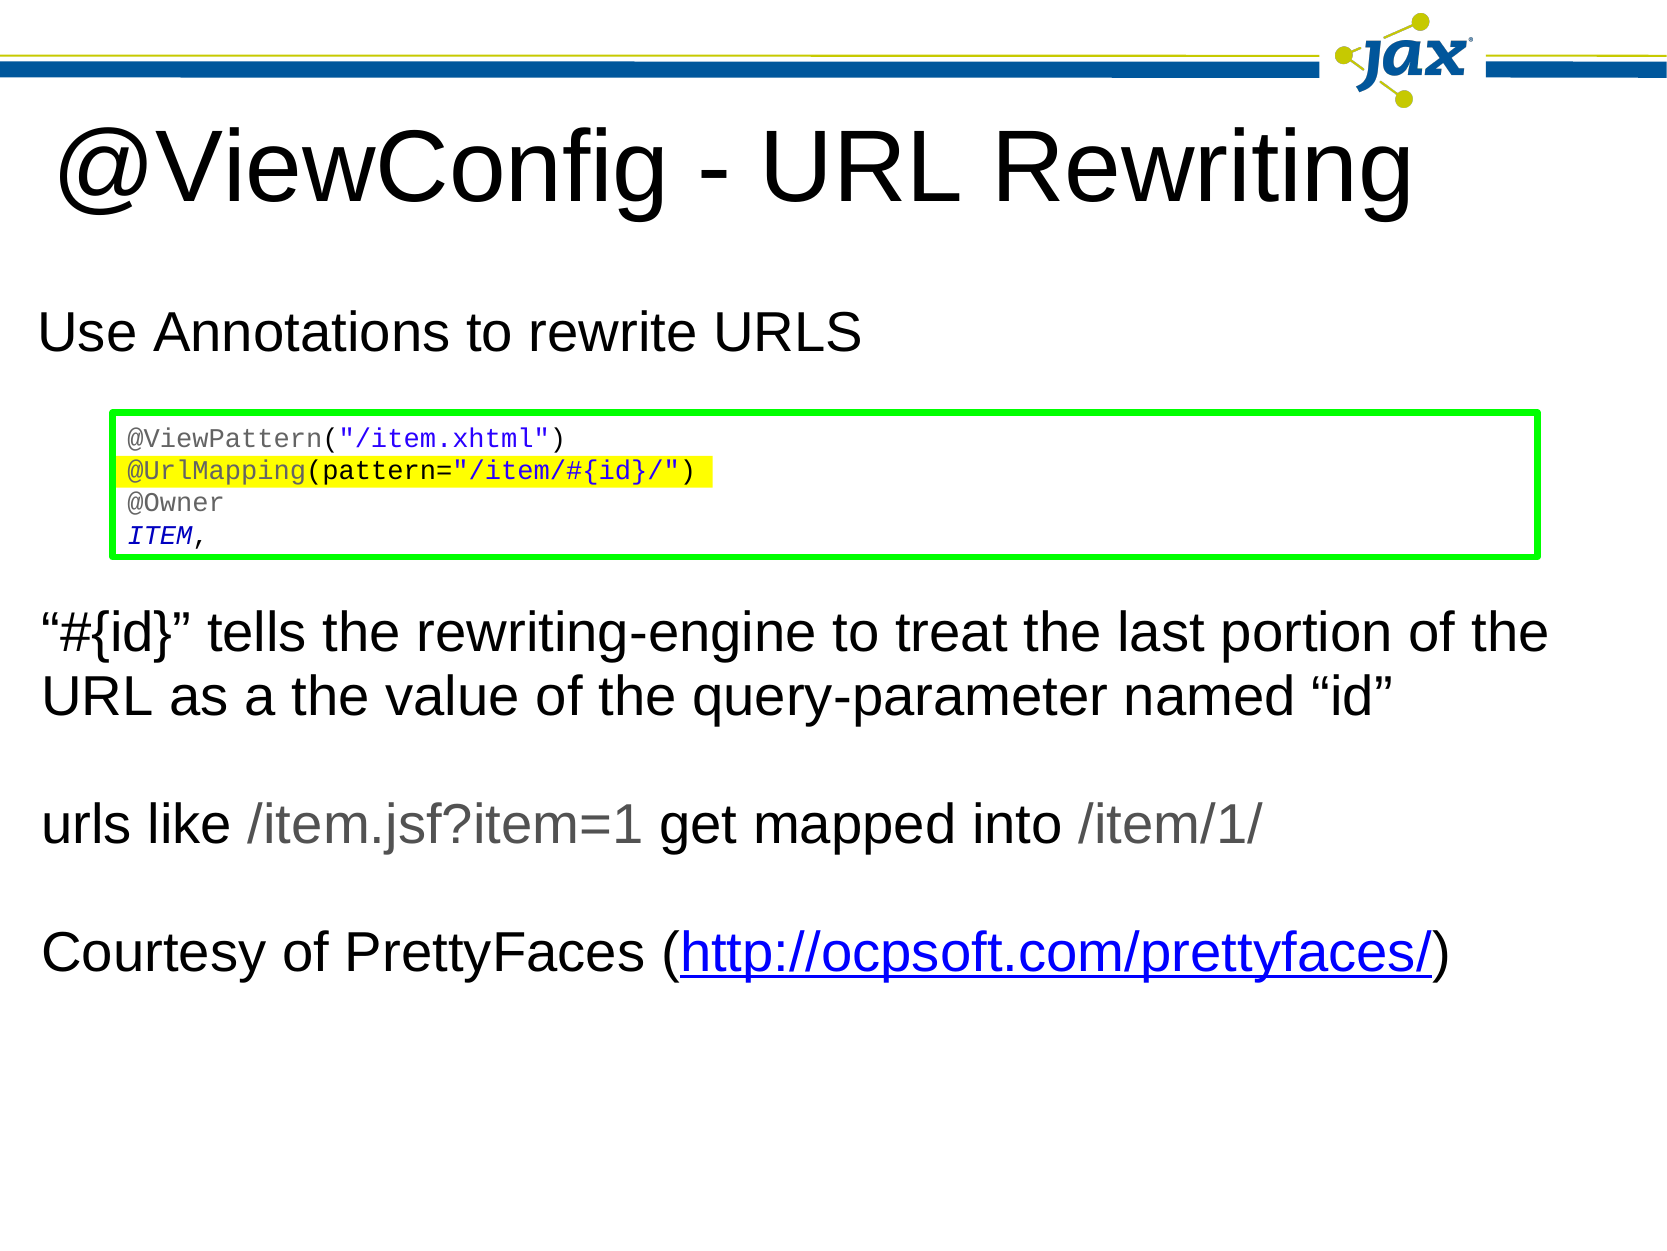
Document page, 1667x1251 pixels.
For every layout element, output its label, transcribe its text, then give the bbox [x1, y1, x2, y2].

list Use Annotations to rewrite URLS [37, 300, 1613, 1126]
picture [1335, 13, 1473, 91]
title @ViewConfig - URL Rewriting [37, 91, 1651, 230]
text_box @ViewPattern("/item.xhtml") @UrlMapping(pattern="/item/#{id}/") @Owner ITEM, [112, 412, 1538, 558]
text_box “#{id}” tells the rewriting-engine to treat the last portion of the URL as a the value of the query-parameter named “id” urls like /item.jsf?item=1 get mapped into /item/1/ Courtesy of PrettyFaces (http://ocpsoft.com/prettyfaces/) [41, 599, 1569, 985]
